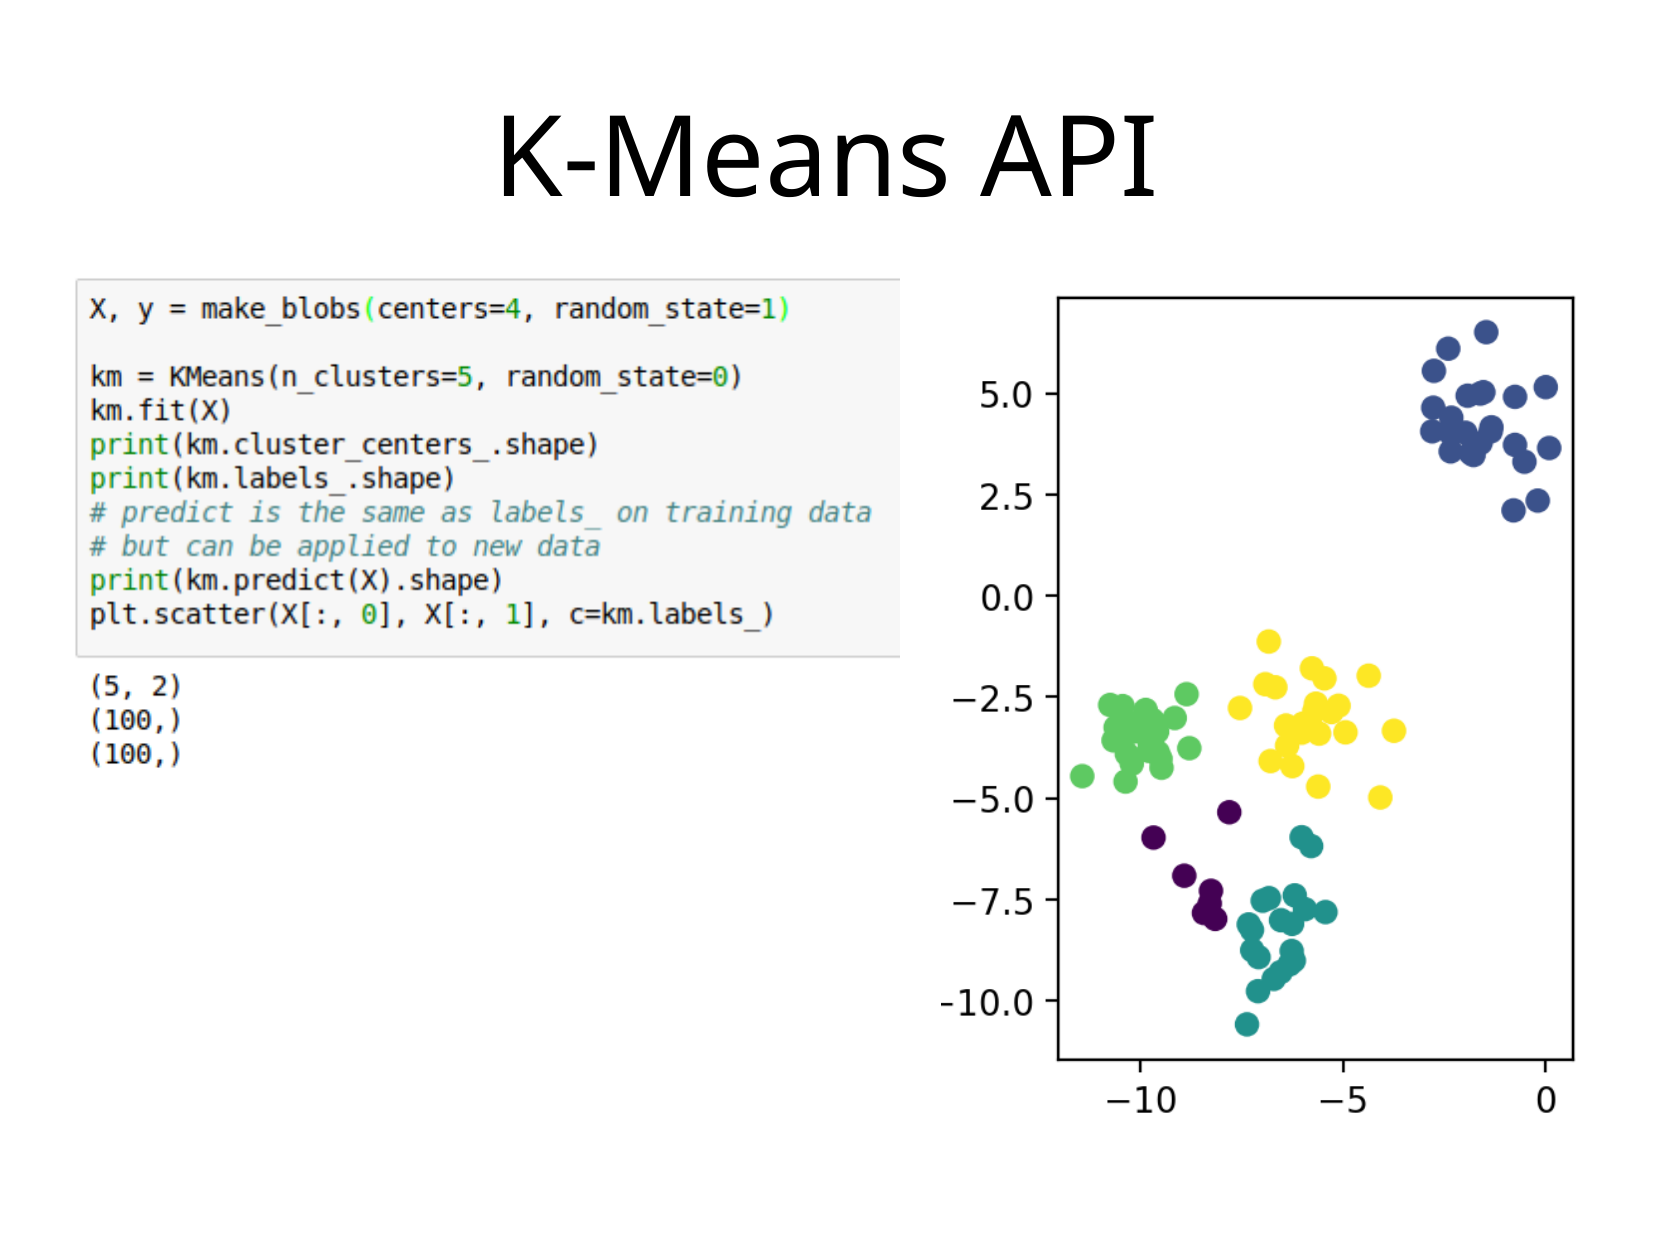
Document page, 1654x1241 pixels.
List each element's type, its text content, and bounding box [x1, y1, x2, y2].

picture [68, 269, 900, 781]
title K-Means API [82, 49, 1571, 257]
picture [941, 269, 1606, 1128]
